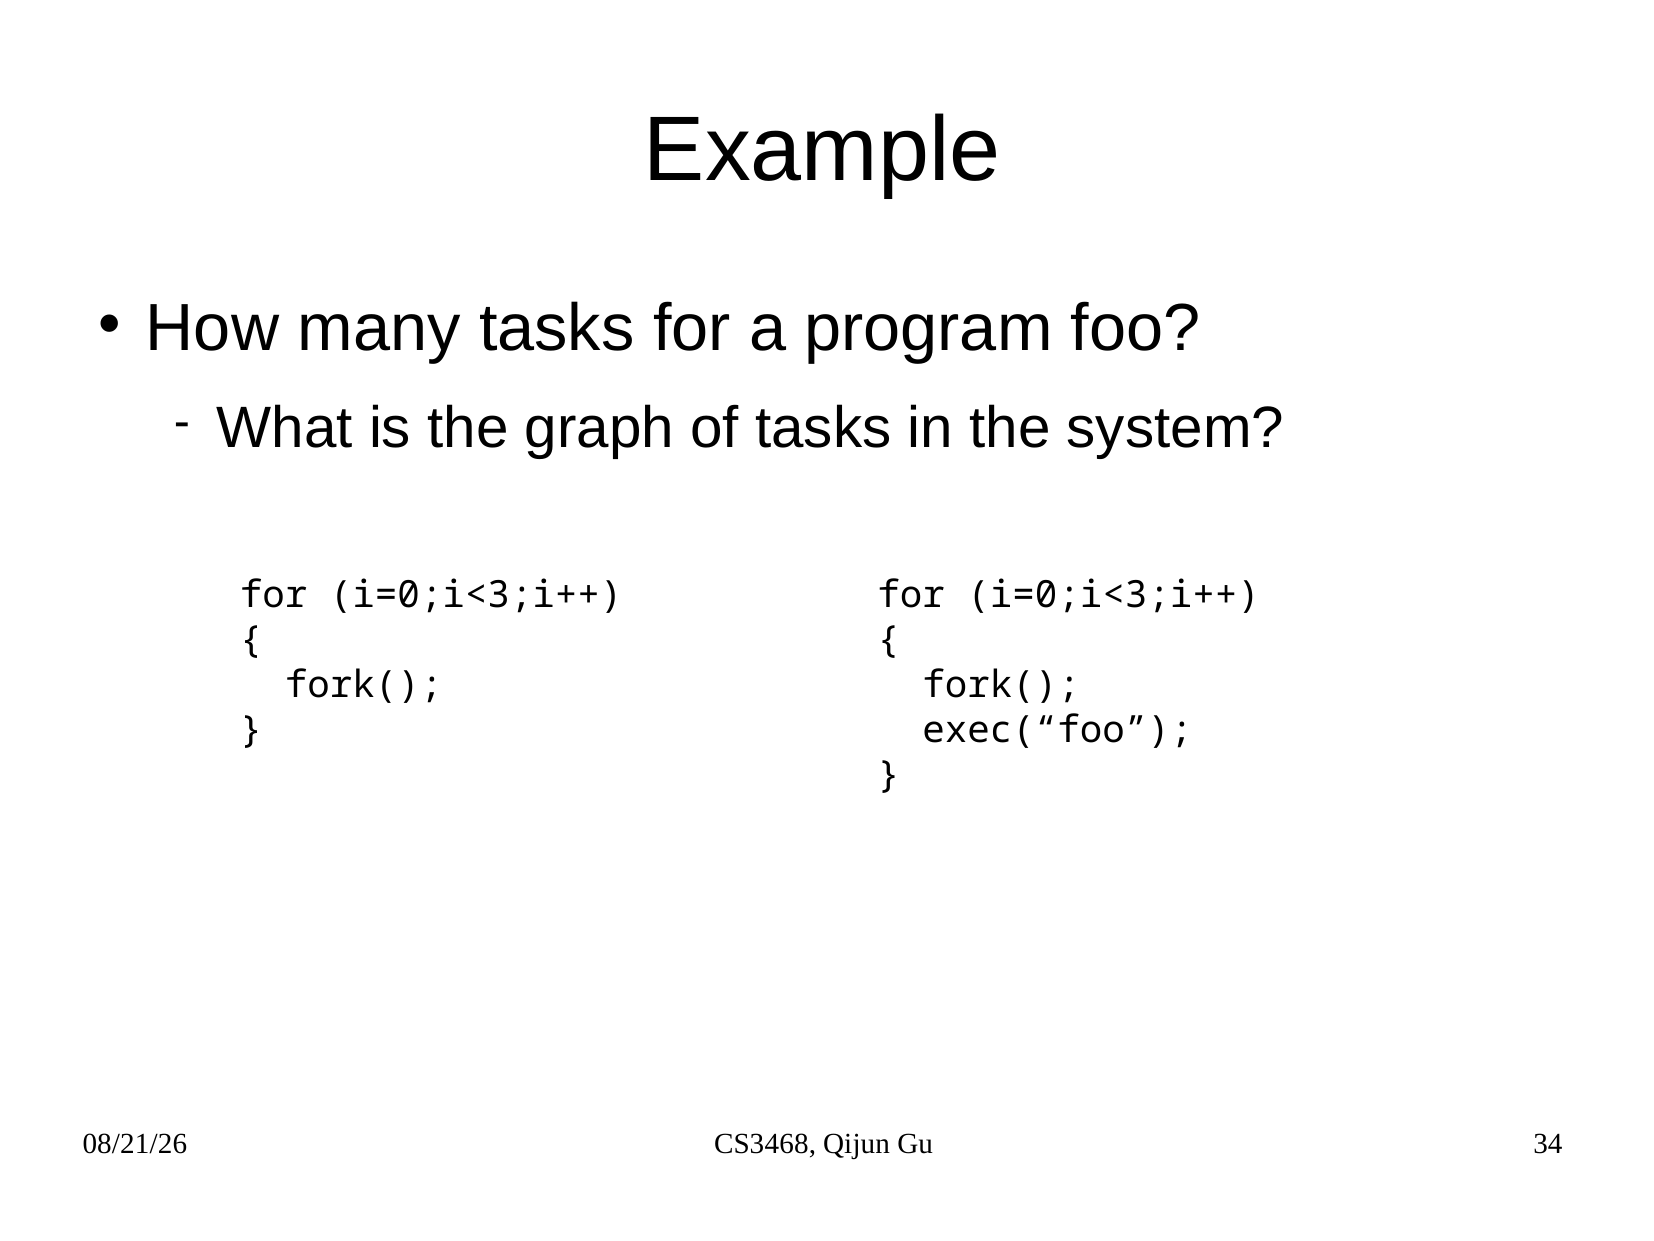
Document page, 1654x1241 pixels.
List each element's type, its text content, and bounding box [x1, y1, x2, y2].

text_box for (i=0;i<3;i++) { fork(); exec(“foo”); } [862, 562, 1351, 1013]
list How many tasks for a program foo? What is the graph of tasks in the system? [82, 290, 1563, 1087]
title Example [82, 49, 1563, 249]
